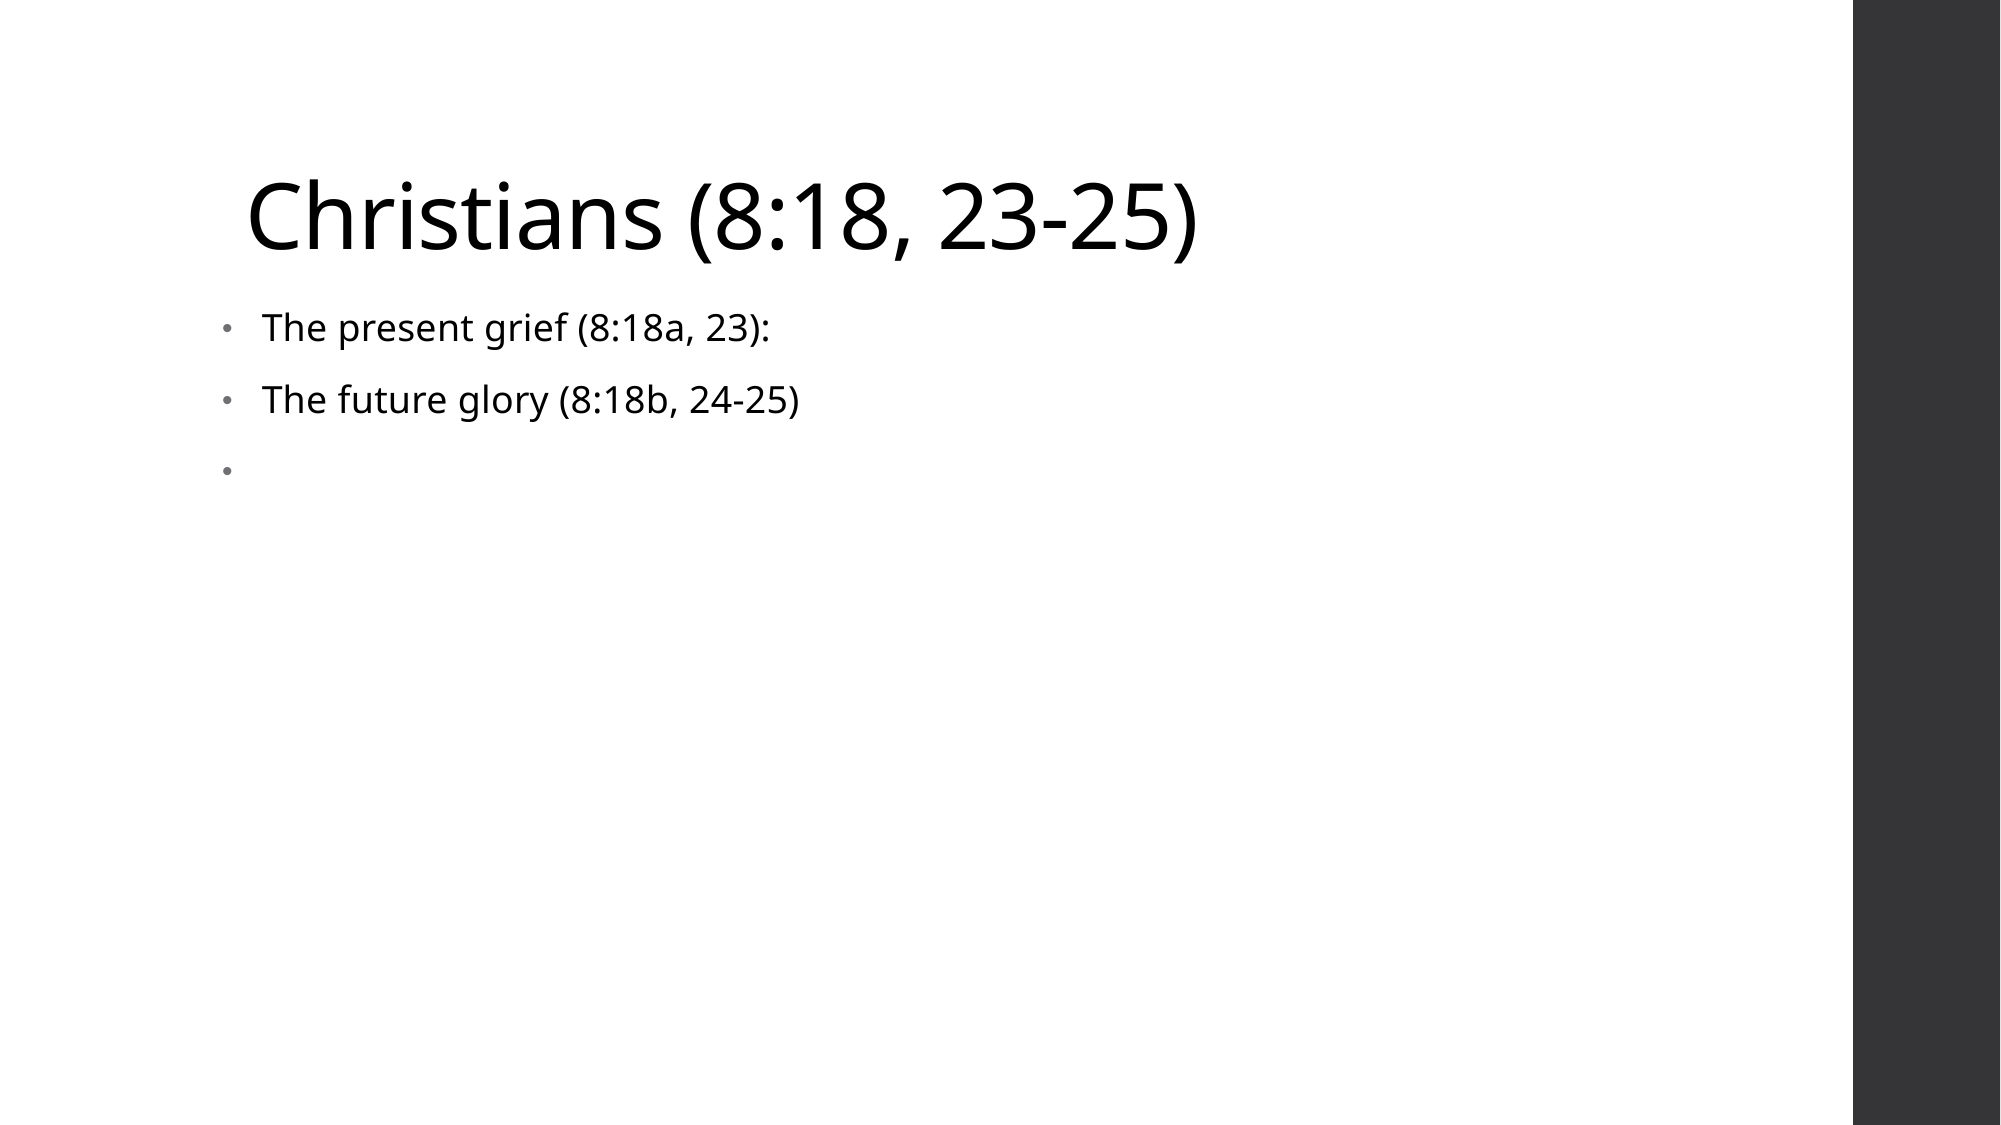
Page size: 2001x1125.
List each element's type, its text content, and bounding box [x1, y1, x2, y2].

list The present grief (8:18a, 23): The future glory (8:18b, 24-25) [206, 299, 1617, 1014]
title Christians (8:18, 23-25) [206, 60, 1797, 278]
